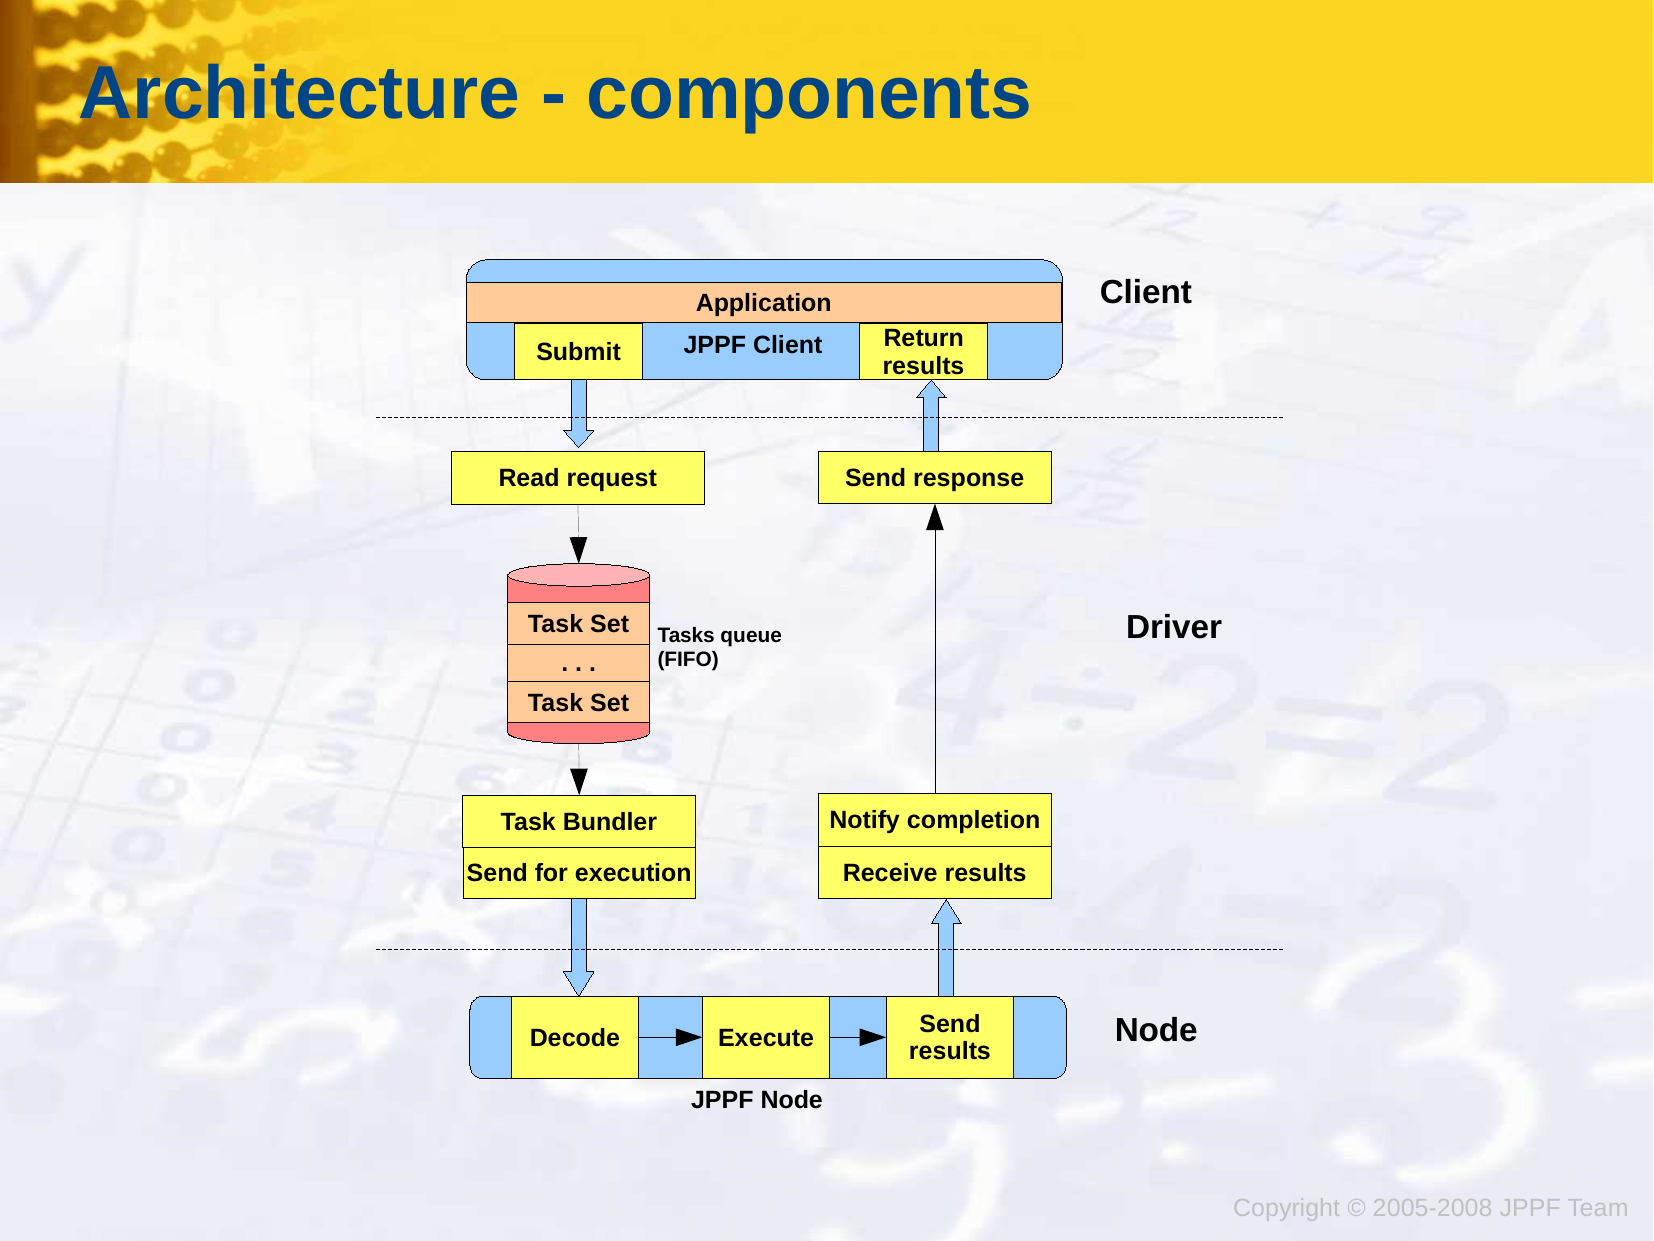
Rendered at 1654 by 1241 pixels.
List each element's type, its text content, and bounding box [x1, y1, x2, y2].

text_box Task Set [507, 602, 650, 645]
text_box Receive results [818, 846, 1052, 899]
text_box [507, 723, 650, 744]
title Architecture - components [78, 17, 1567, 168]
text_box JPPF Client [668, 323, 846, 369]
text_box JPPF Node [676, 1078, 853, 1124]
text_box Decode [511, 996, 639, 1079]
text_box [931, 898, 962, 996]
text_box . . . [507, 645, 650, 681]
text_box Node [1099, 1003, 1292, 1057]
text_box Task Bundler [462, 795, 696, 848]
text_box Send for execution [463, 848, 696, 899]
text_box [1014, 996, 1067, 1079]
text_box Client [1085, 265, 1296, 320]
text_box Notify completion [818, 793, 1052, 846]
text_box Submit [514, 323, 643, 380]
text_box Driver [1111, 601, 1273, 655]
text_box Send results [886, 996, 1014, 1079]
text_box [830, 996, 886, 1037]
text_box Application [466, 282, 1062, 323]
text_box Tasks queue (FIFO) [642, 616, 808, 680]
text_box [507, 576, 650, 602]
text_box Send response [818, 451, 1052, 504]
text_box [830, 1038, 886, 1079]
text_box Task Set [507, 681, 650, 723]
text_box [639, 996, 702, 1037]
text_box [563, 898, 594, 996]
text_box [643, 323, 859, 380]
text_box Read request [451, 451, 705, 505]
text_box [916, 380, 947, 452]
text_box [466, 259, 1063, 380]
text_box [639, 1038, 702, 1079]
text_box Return results [859, 323, 988, 380]
text_box [469, 996, 511, 1079]
text_box [563, 380, 594, 448]
text_box [466, 323, 514, 380]
text_box Execute [702, 996, 830, 1078]
picture [0, 0, 1654, 1241]
